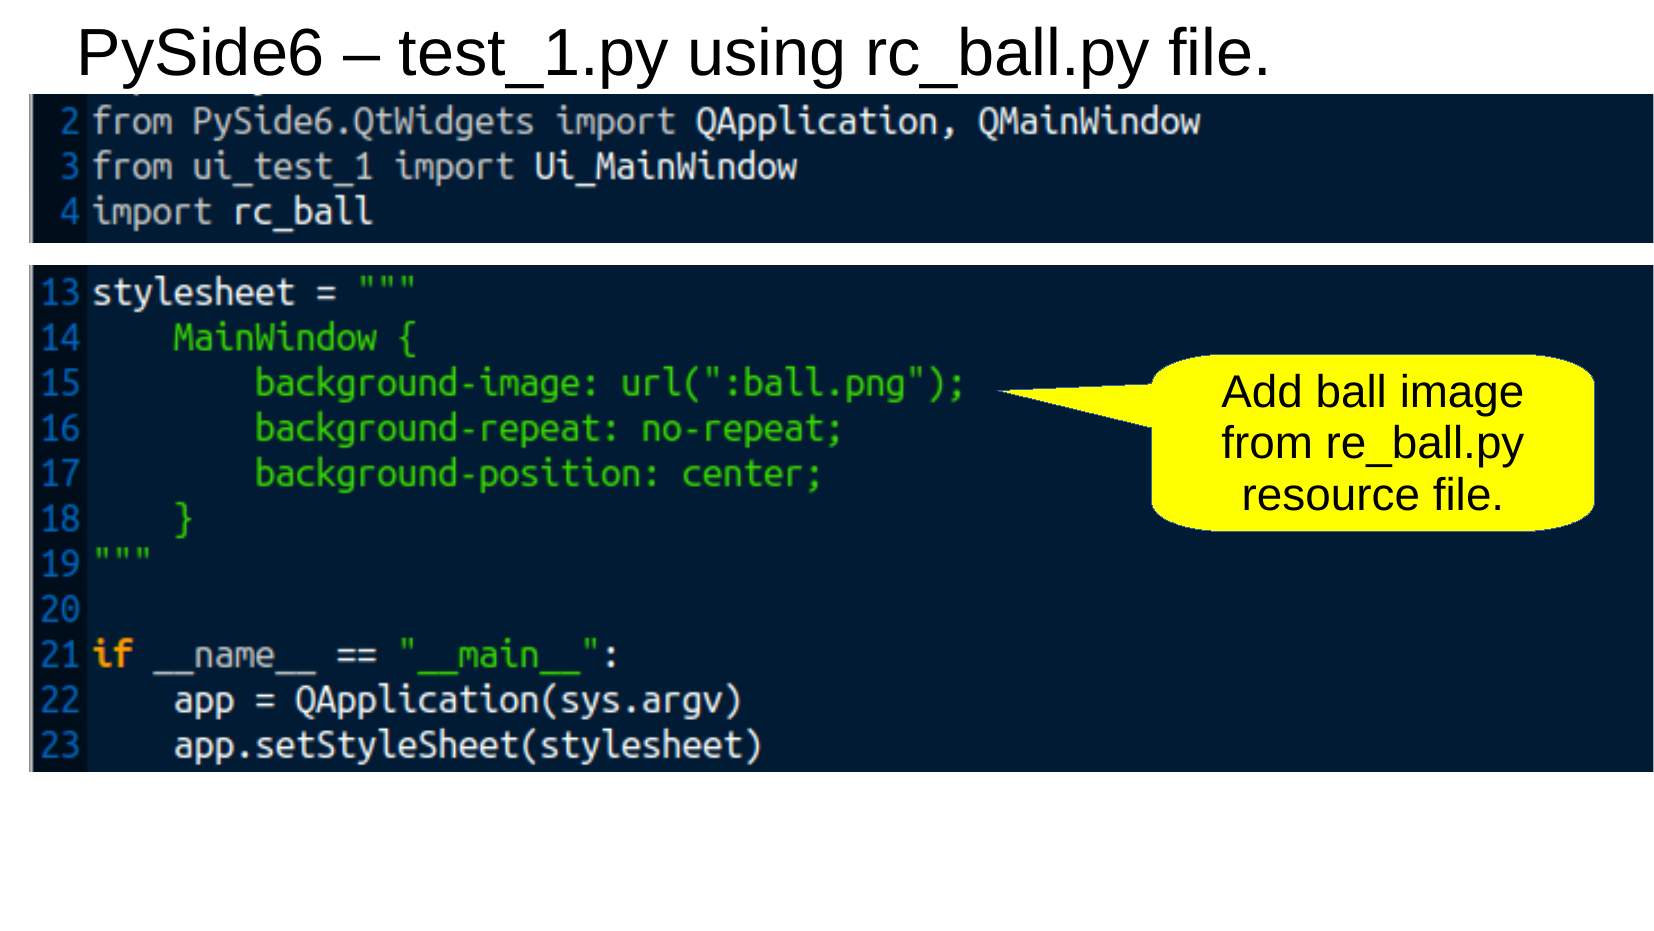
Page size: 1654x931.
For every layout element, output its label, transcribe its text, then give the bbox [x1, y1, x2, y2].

text_box Add ball image from re_ball.py resource file. [997, 354, 1595, 532]
picture [29, 265, 1654, 772]
picture [29, 94, 1654, 243]
subtitle PySide6 – test_1.py using rc_ball.py file. [76, 14, 1625, 94]
